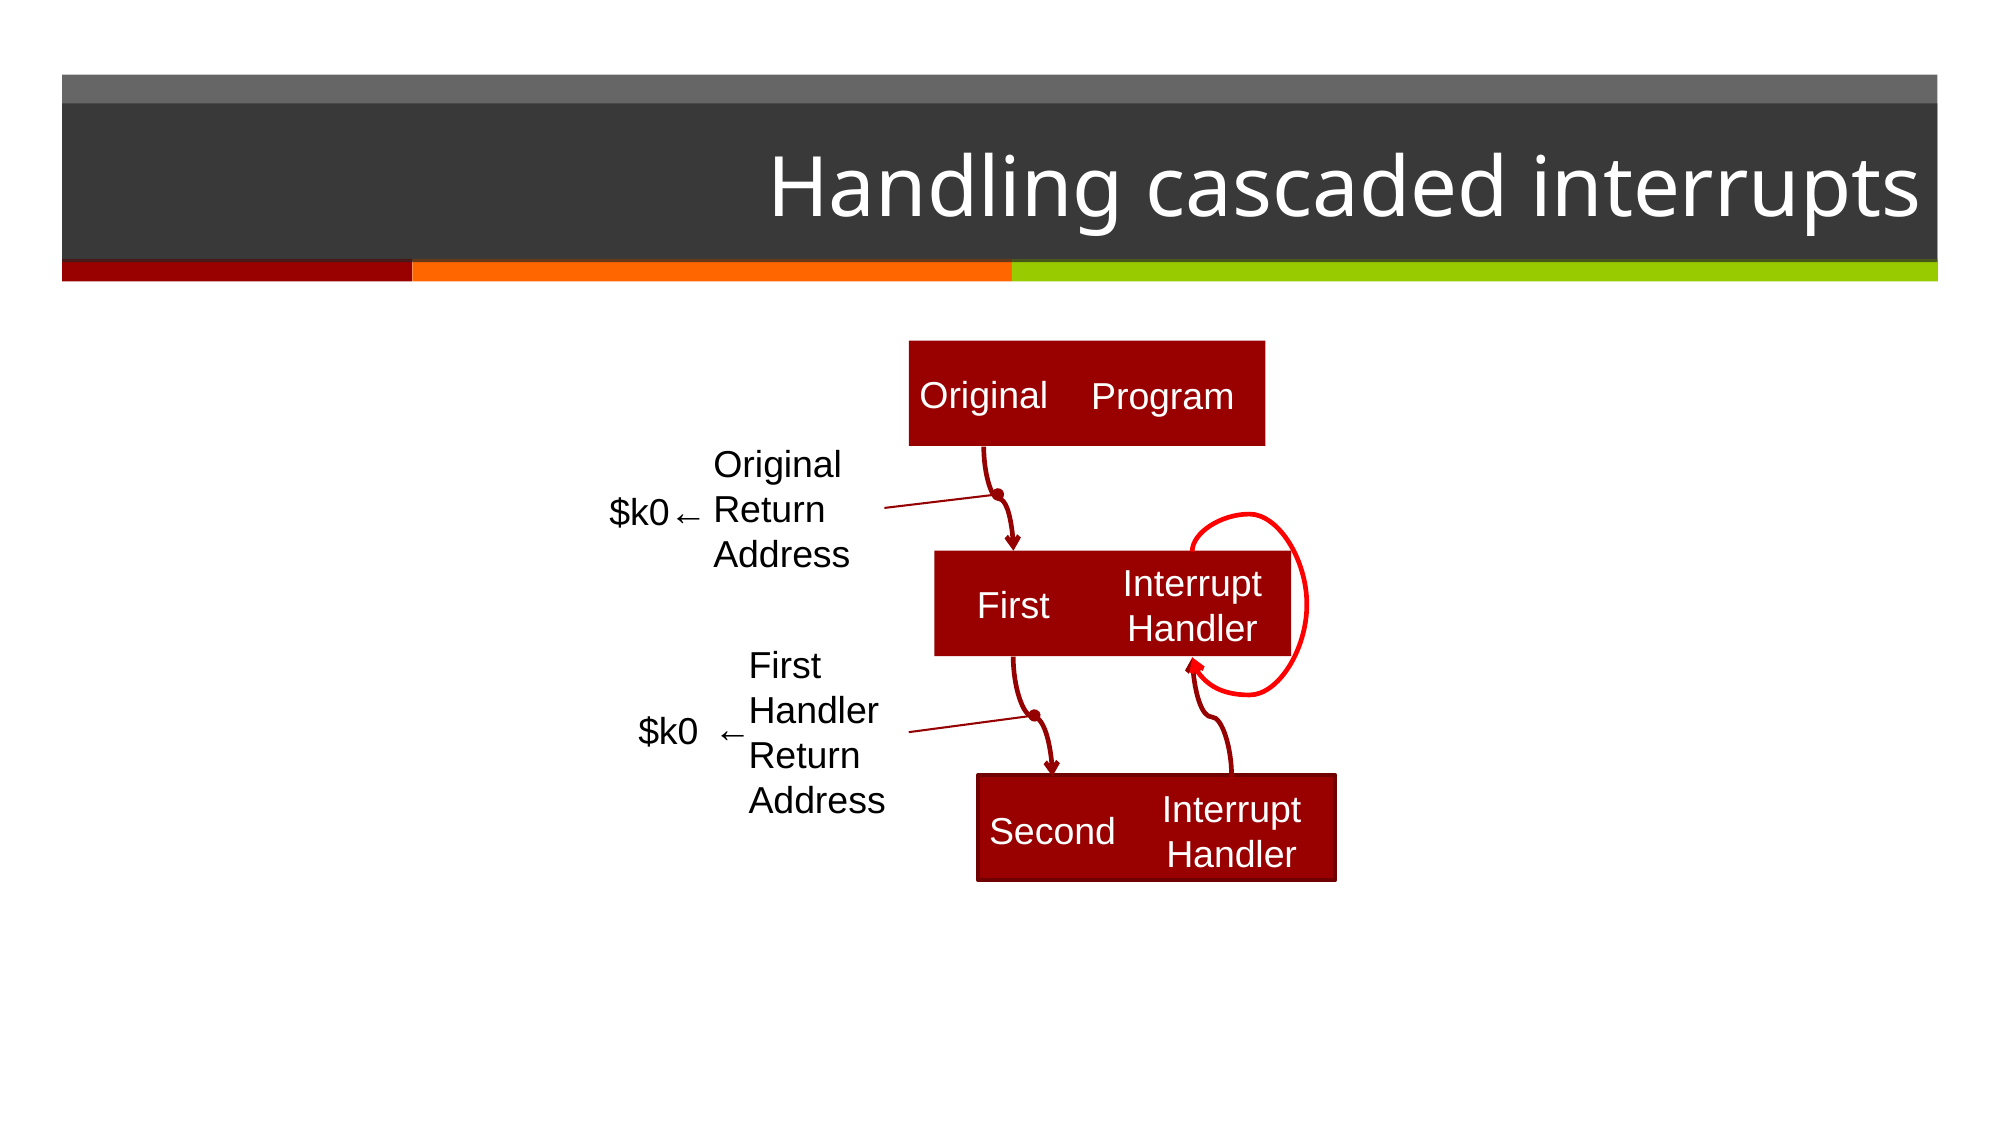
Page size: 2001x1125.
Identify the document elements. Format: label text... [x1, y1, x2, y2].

text_box [1195, 550, 1292, 657]
text_box Original [894, 340, 1073, 447]
text_box Interrupt Handler [1142, 777, 1321, 884]
text_box $k0← [594, 480, 698, 541]
text_box ← [699, 697, 767, 758]
text_box Interrupt Handler [1103, 551, 1282, 658]
text_box First [924, 550, 1103, 657]
text_box $k0 [623, 699, 733, 760]
text_box [1073, 340, 1266, 446]
text_box [1234, 774, 1336, 881]
text_box Program [1073, 341, 1252, 448]
title Handling cascaded interrupts [62, 103, 1938, 263]
text_box Second [963, 776, 1142, 883]
text_box Original Return Address [698, 432, 885, 583]
text_box First Handler Return Address [733, 633, 909, 829]
